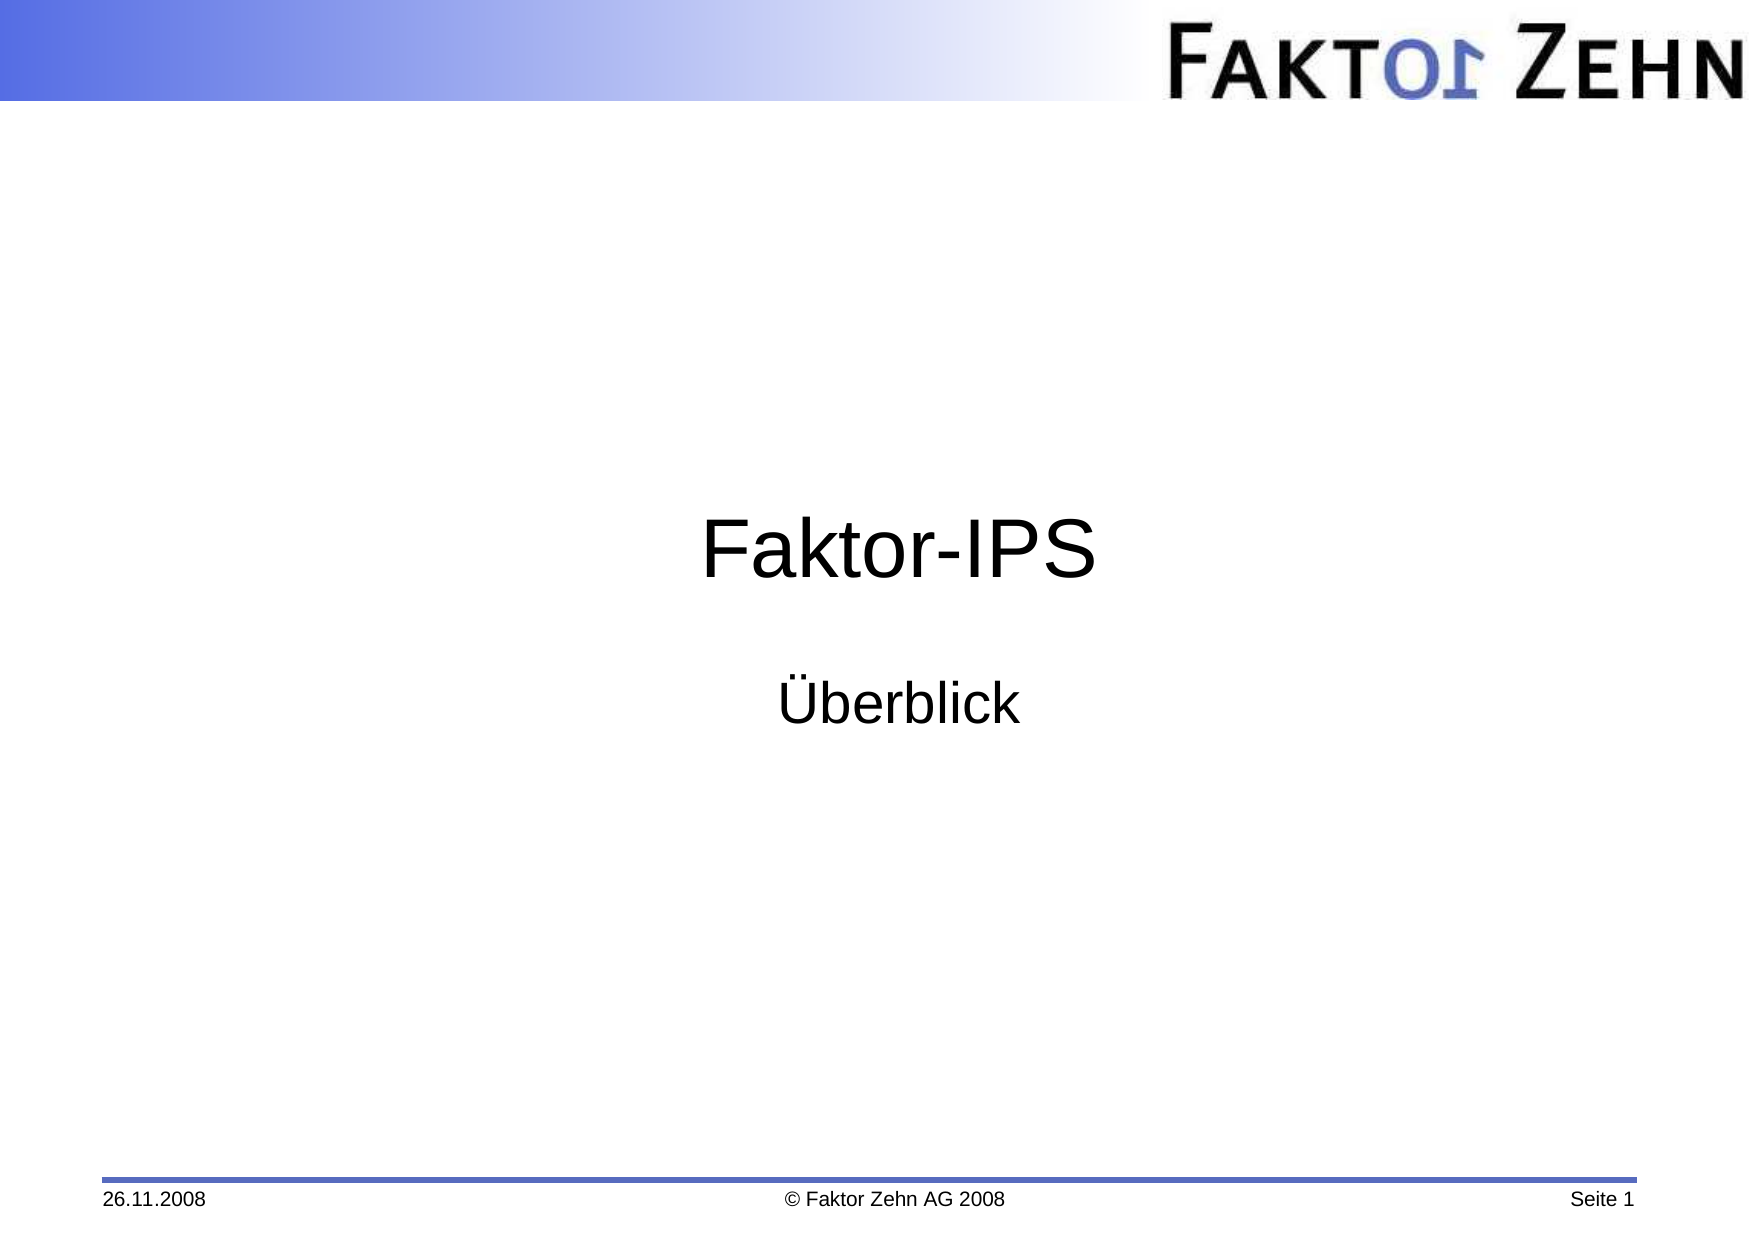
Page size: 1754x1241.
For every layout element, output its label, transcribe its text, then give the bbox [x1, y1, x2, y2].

picture [1162, 7, 1752, 100]
subtitle Faktor-IPS Überblick [183, 337, 1580, 901]
